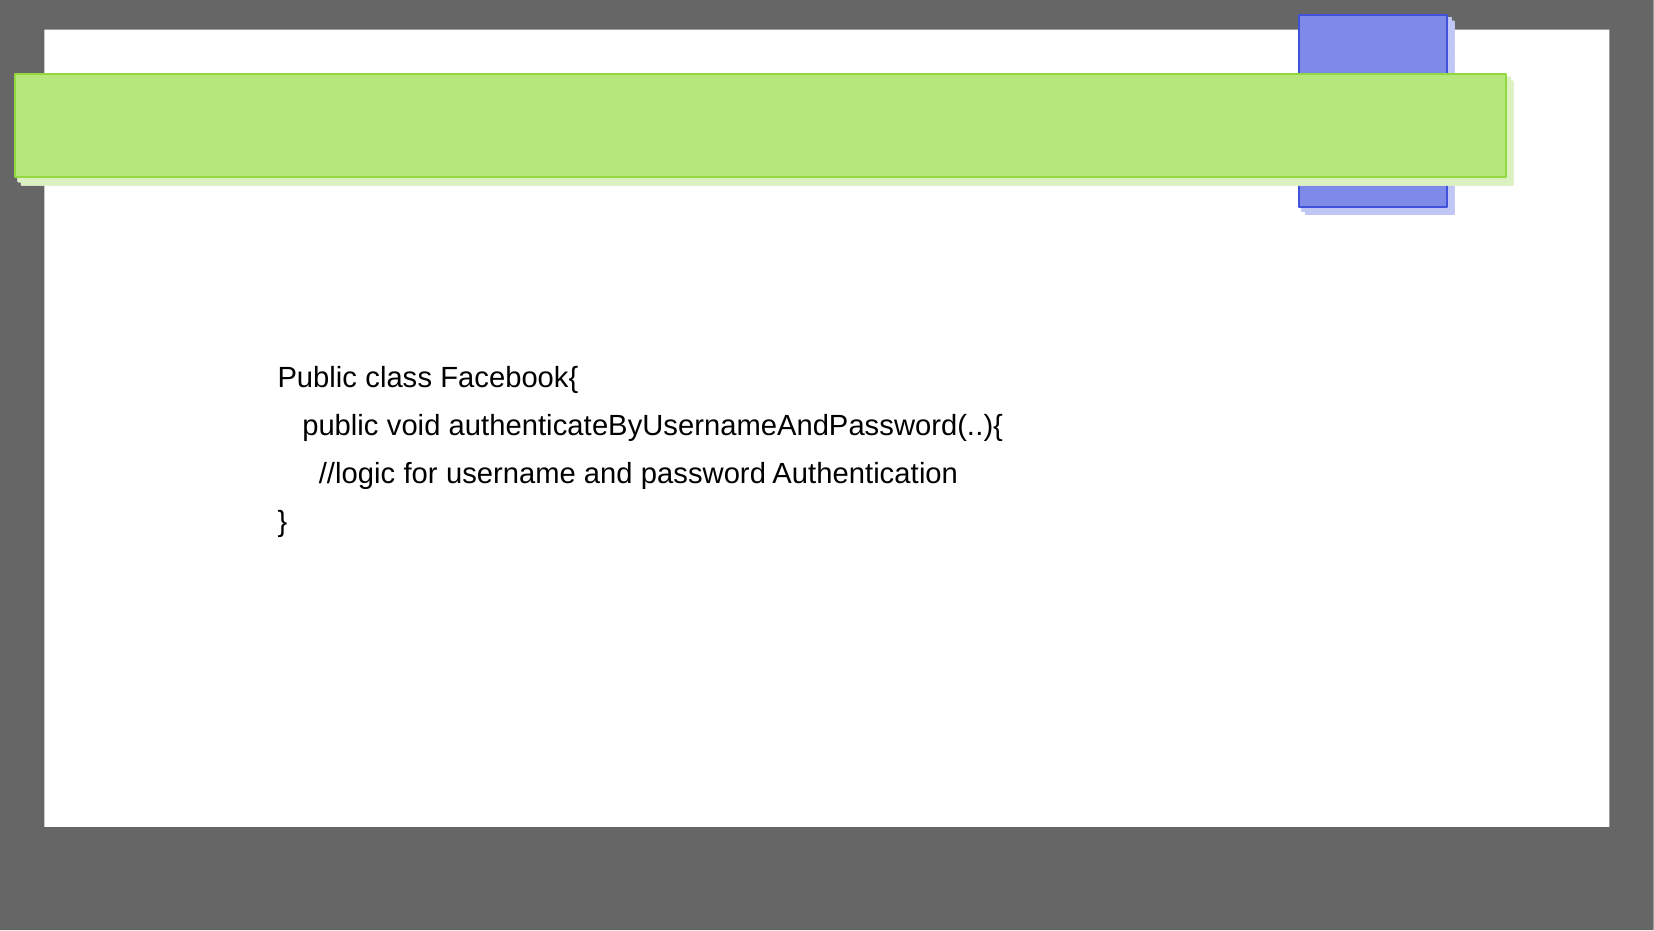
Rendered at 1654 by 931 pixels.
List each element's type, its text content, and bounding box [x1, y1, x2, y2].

list Public class Facebook{ public void authenticateByUsernameAndPassword(..){ //logic for username and password Authentication } [206, 265, 1418, 709]
